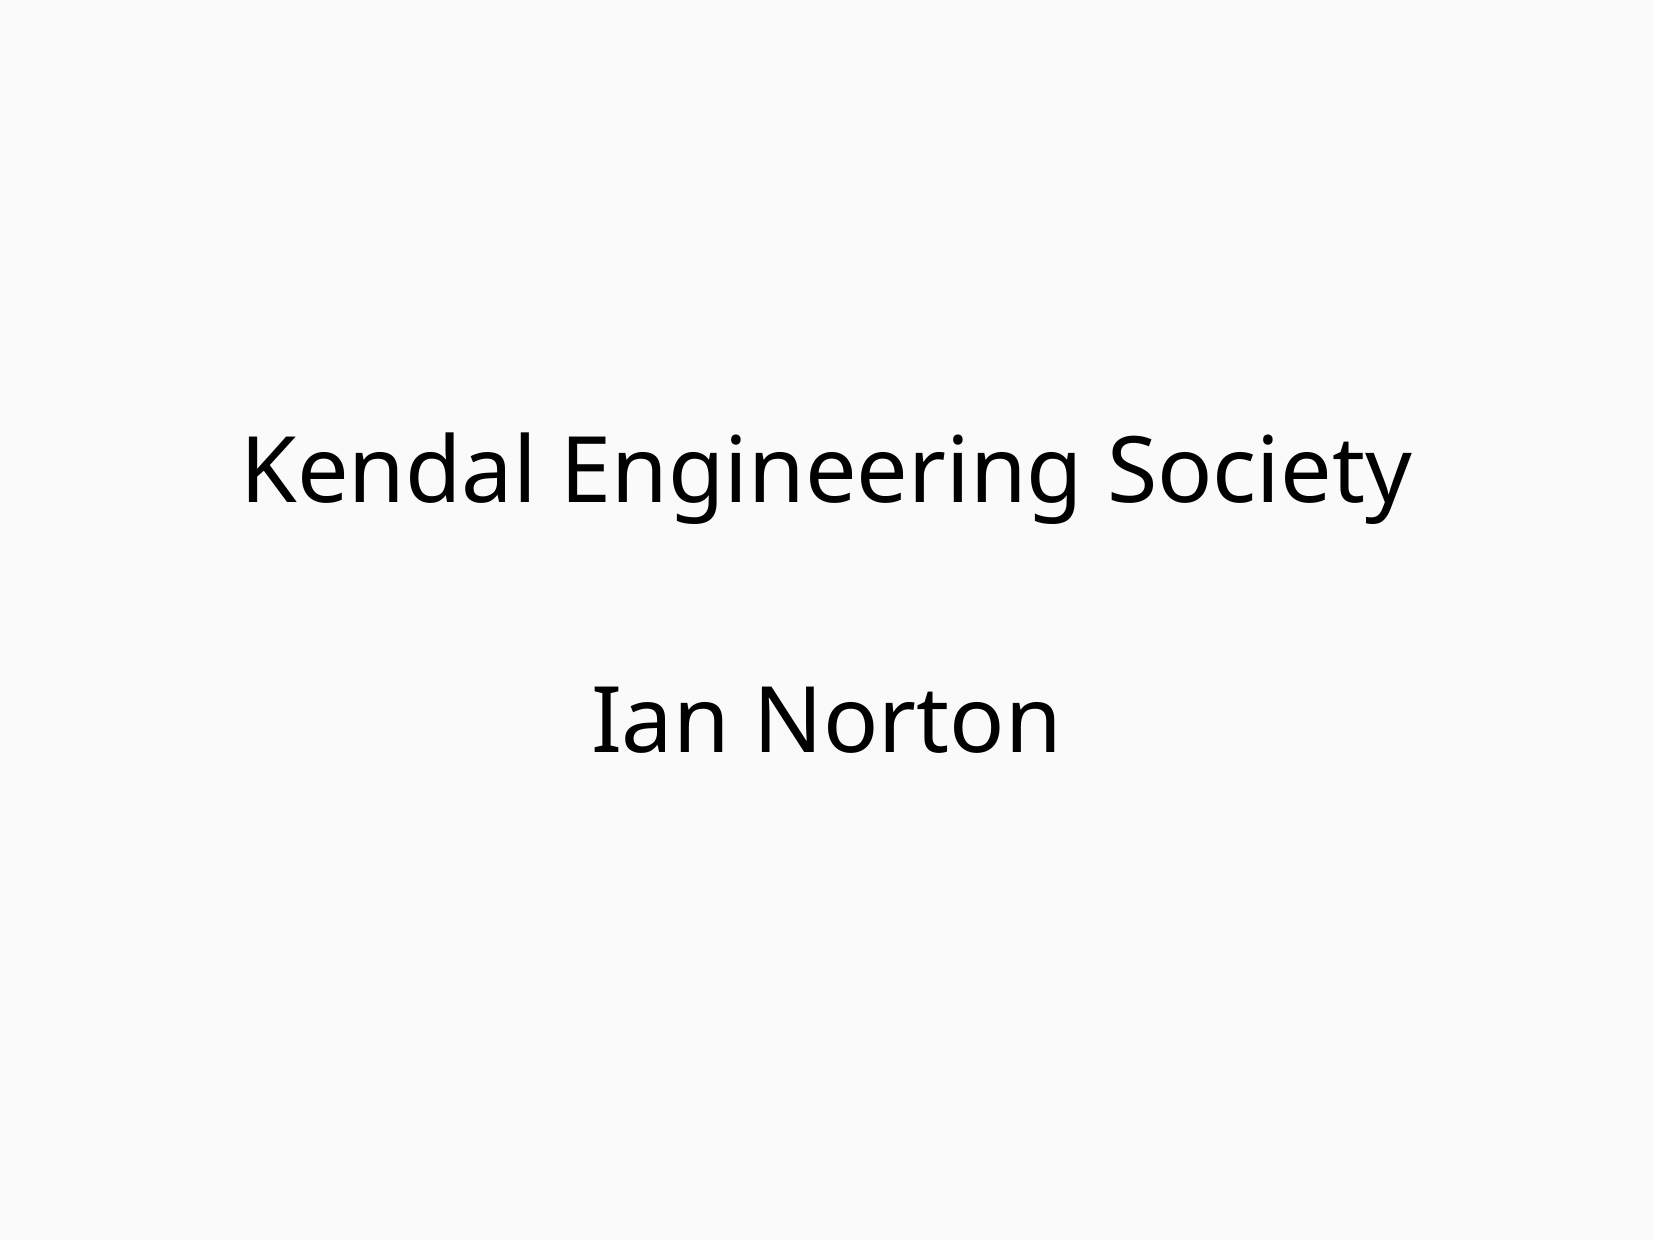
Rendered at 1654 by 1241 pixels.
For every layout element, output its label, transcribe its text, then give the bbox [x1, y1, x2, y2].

subtitle Kendal Engineering Society Ian Norton [82, 49, 1571, 1010]
